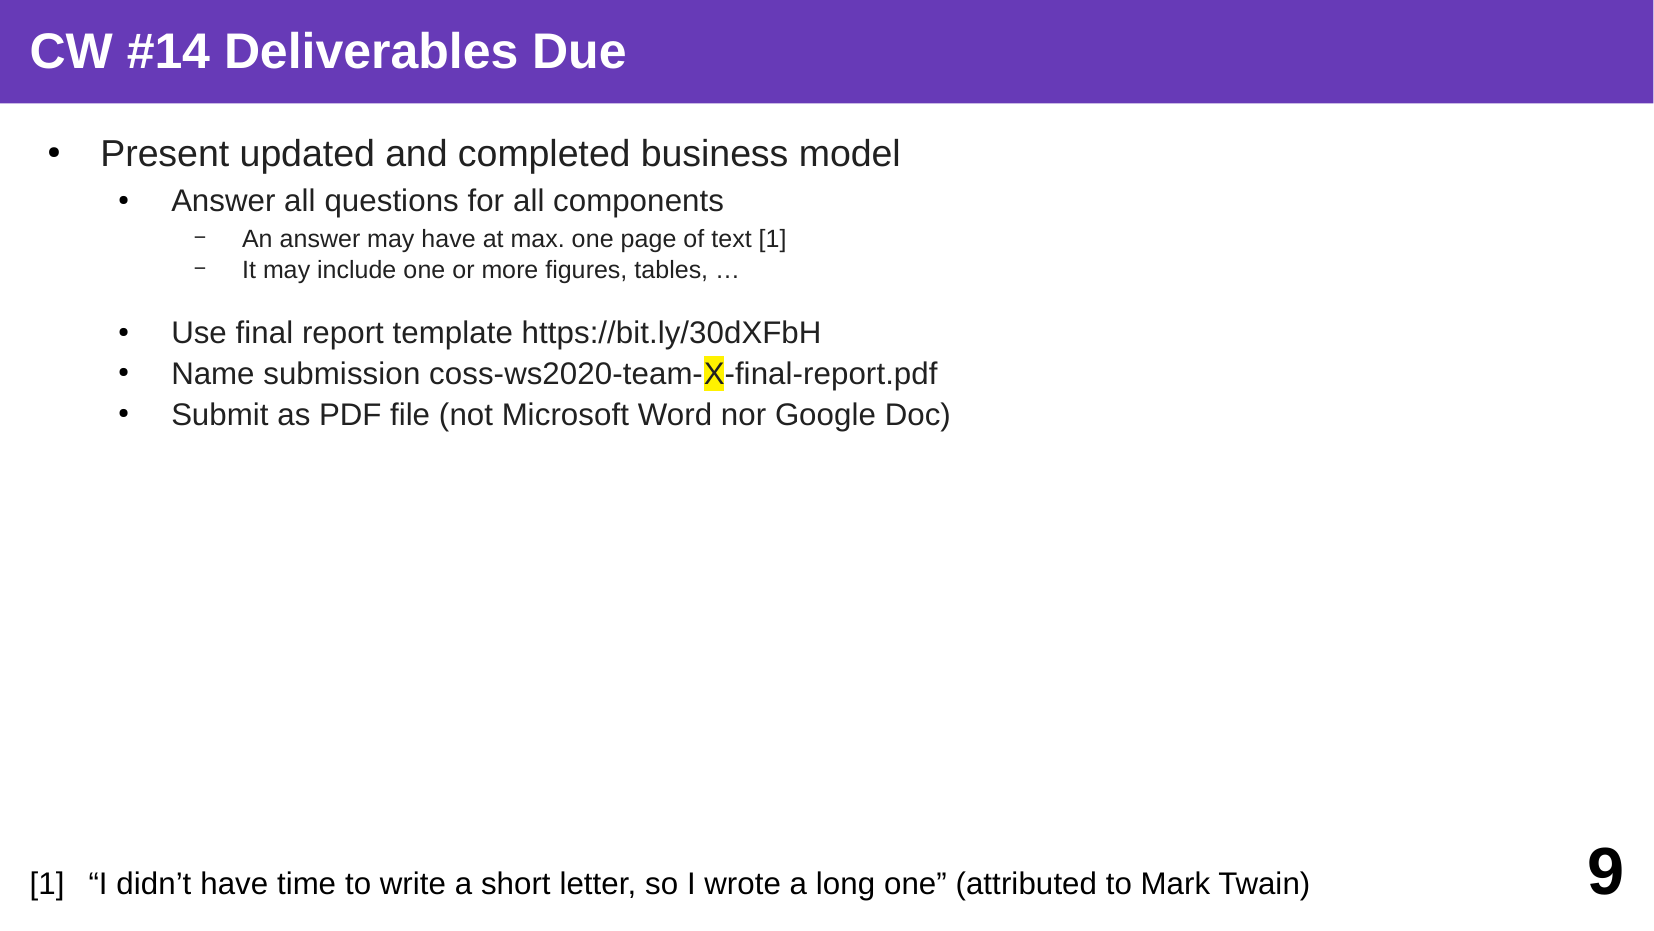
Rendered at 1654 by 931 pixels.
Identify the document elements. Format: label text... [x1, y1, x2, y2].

list Present updated and completed business model Answer all questions for all components An answer may have at max. one page of text [1] It may include one or more figures, tables, … Use final report template https://bit.ly/30dXFbH Name submission coss-ws2020-team-X-final-report.pdf Submit as PDF file (not Microsoft Word nor Google Doc) [29, 132, 1625, 813]
text_box [1] “I didn’t have time to write a short letter, so I wrote a long one” (attributed to Mark Twain) [0, 826, 1536, 931]
title CW #14 Deliverables Due [0, 0, 1654, 104]
